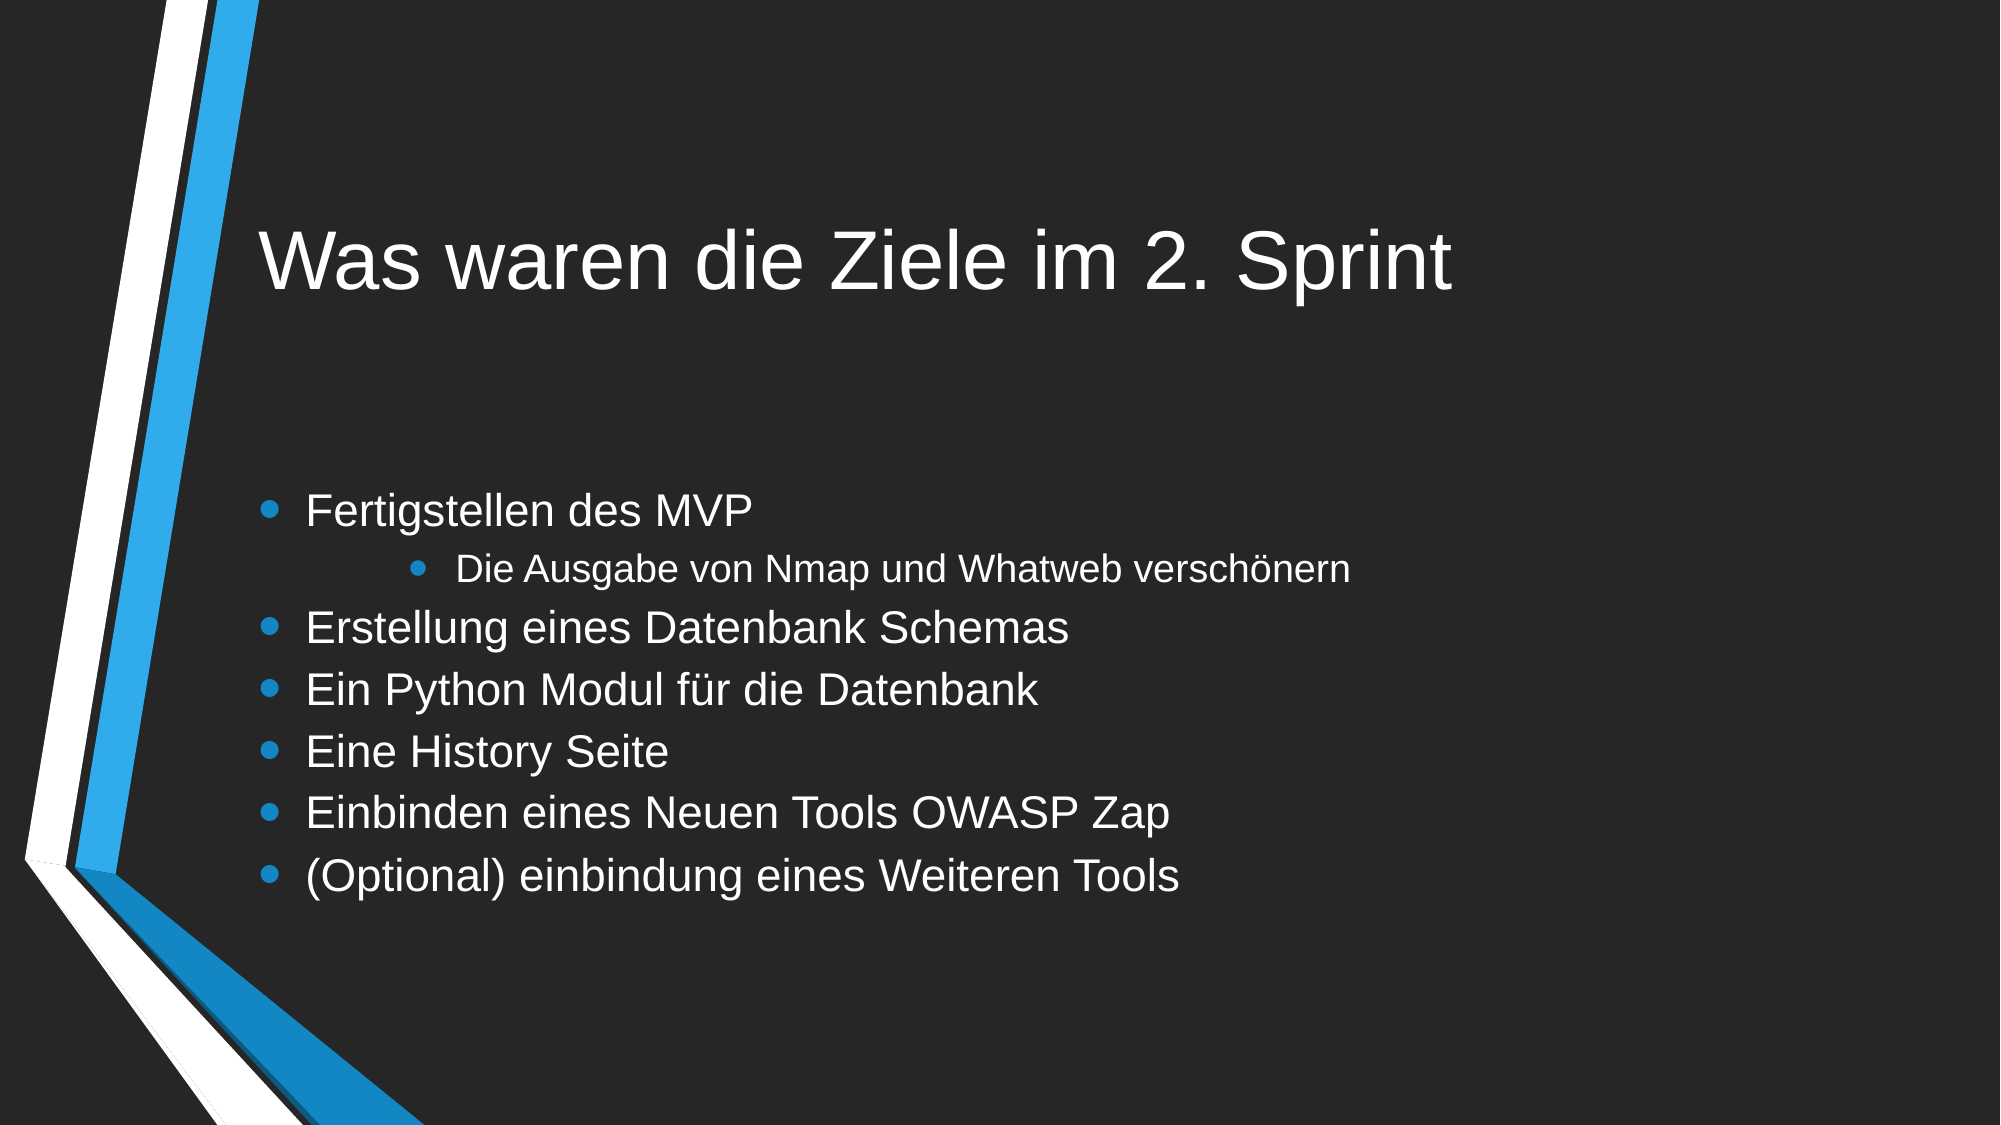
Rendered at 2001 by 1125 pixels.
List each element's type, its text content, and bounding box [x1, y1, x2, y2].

list Fertigstellen des MVP Die Ausgabe von Nmap und Whatweb verschönern Erstellung eines Datenbank Schemas Ein Python Modul für die Datenbank Eine History Seite Einbinden eines Neuen Tools OWASP Zap (Optional) einbindung eines Weiteren Tools [243, 437, 1887, 950]
title Was waren die Ziele im 2. Sprint [243, 112, 1887, 400]
